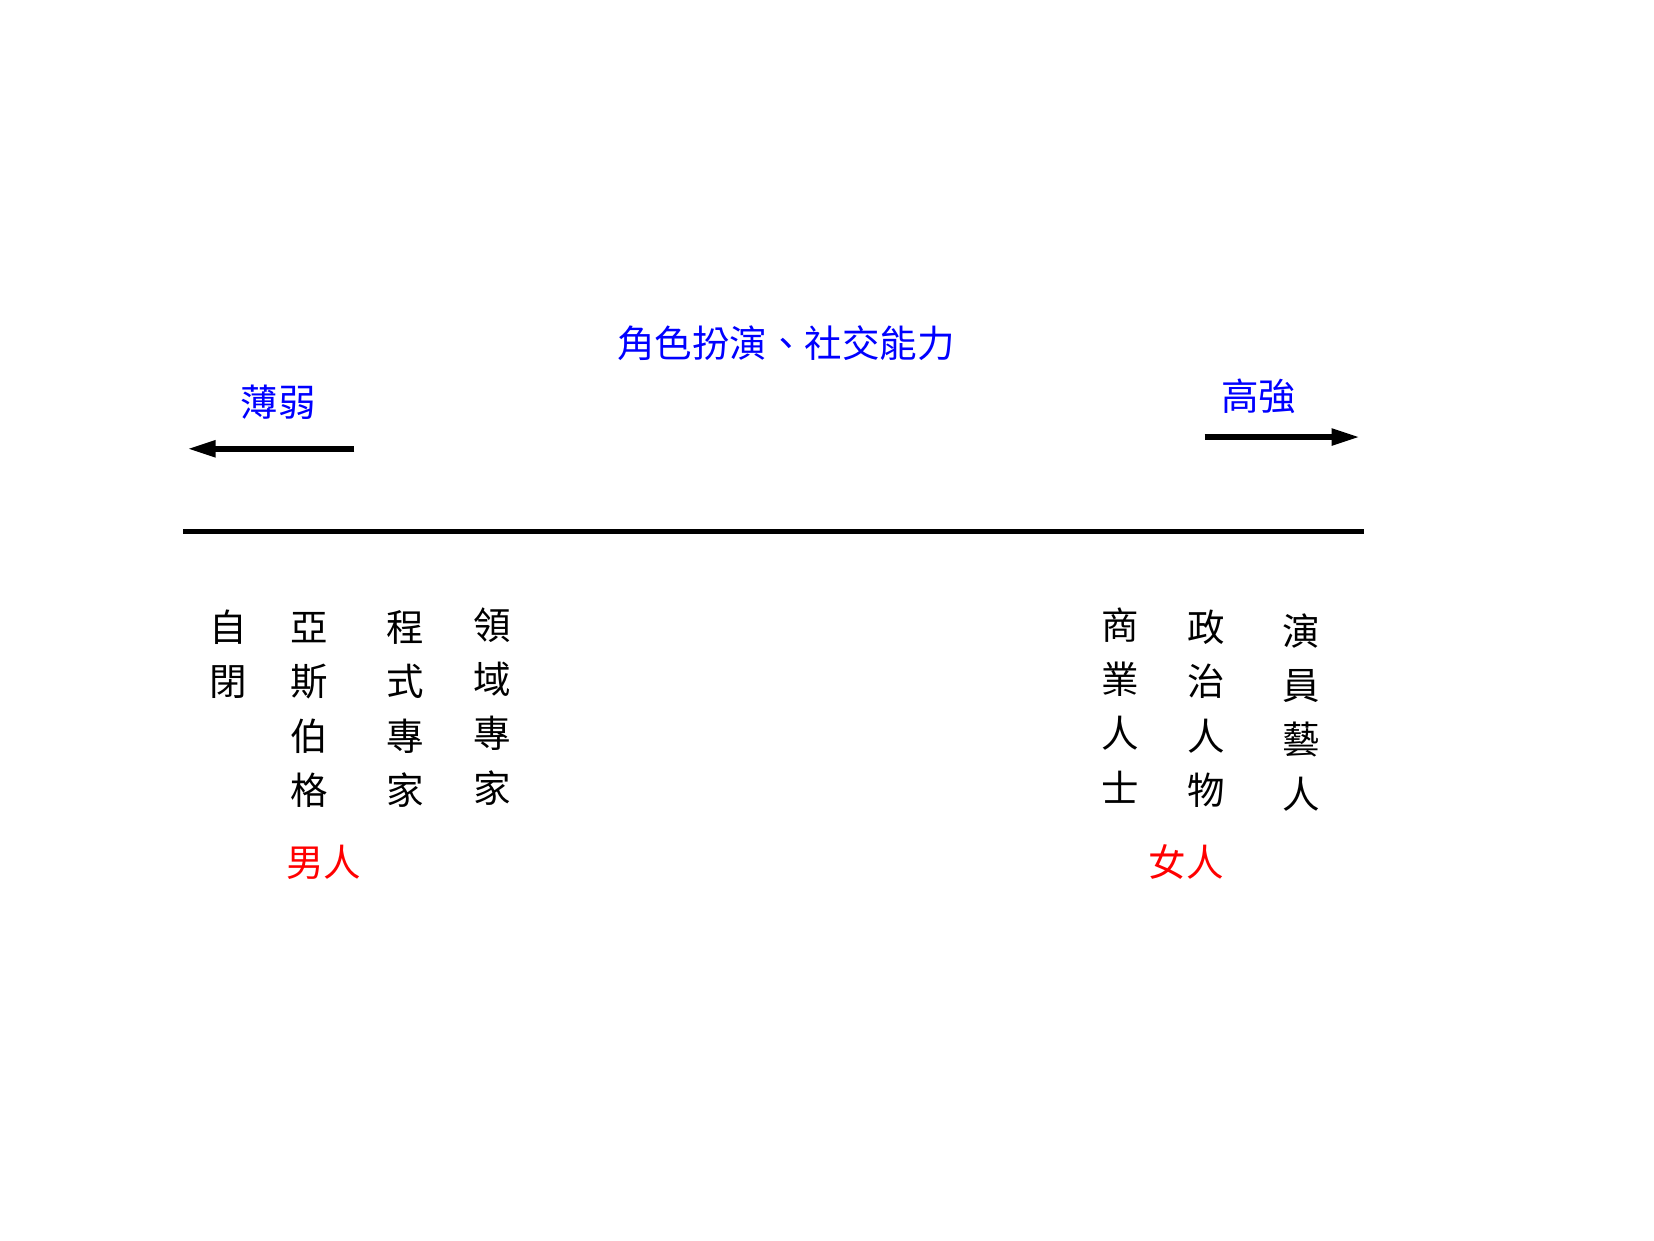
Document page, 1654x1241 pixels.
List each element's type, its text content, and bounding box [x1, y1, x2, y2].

text_box 男人 [271, 825, 378, 886]
text_box 自 閉 [194, 590, 263, 700]
text_box 女人 [1133, 825, 1241, 886]
text_box 角色扮演、社交能力 [602, 307, 1090, 367]
text_box 商 業 人 士 [1086, 588, 1154, 792]
text_box 政 治 人 物 [1173, 590, 1241, 794]
text_box 亞 斯 伯 格 [275, 590, 343, 794]
text_box 領 域 專 家 [458, 588, 526, 804]
text_box 程 式 專 家 [372, 590, 440, 794]
text_box 薄弱 [226, 365, 331, 426]
text_box 演 員 藝 人 [1267, 594, 1335, 798]
text_box 高強 [1206, 359, 1312, 420]
